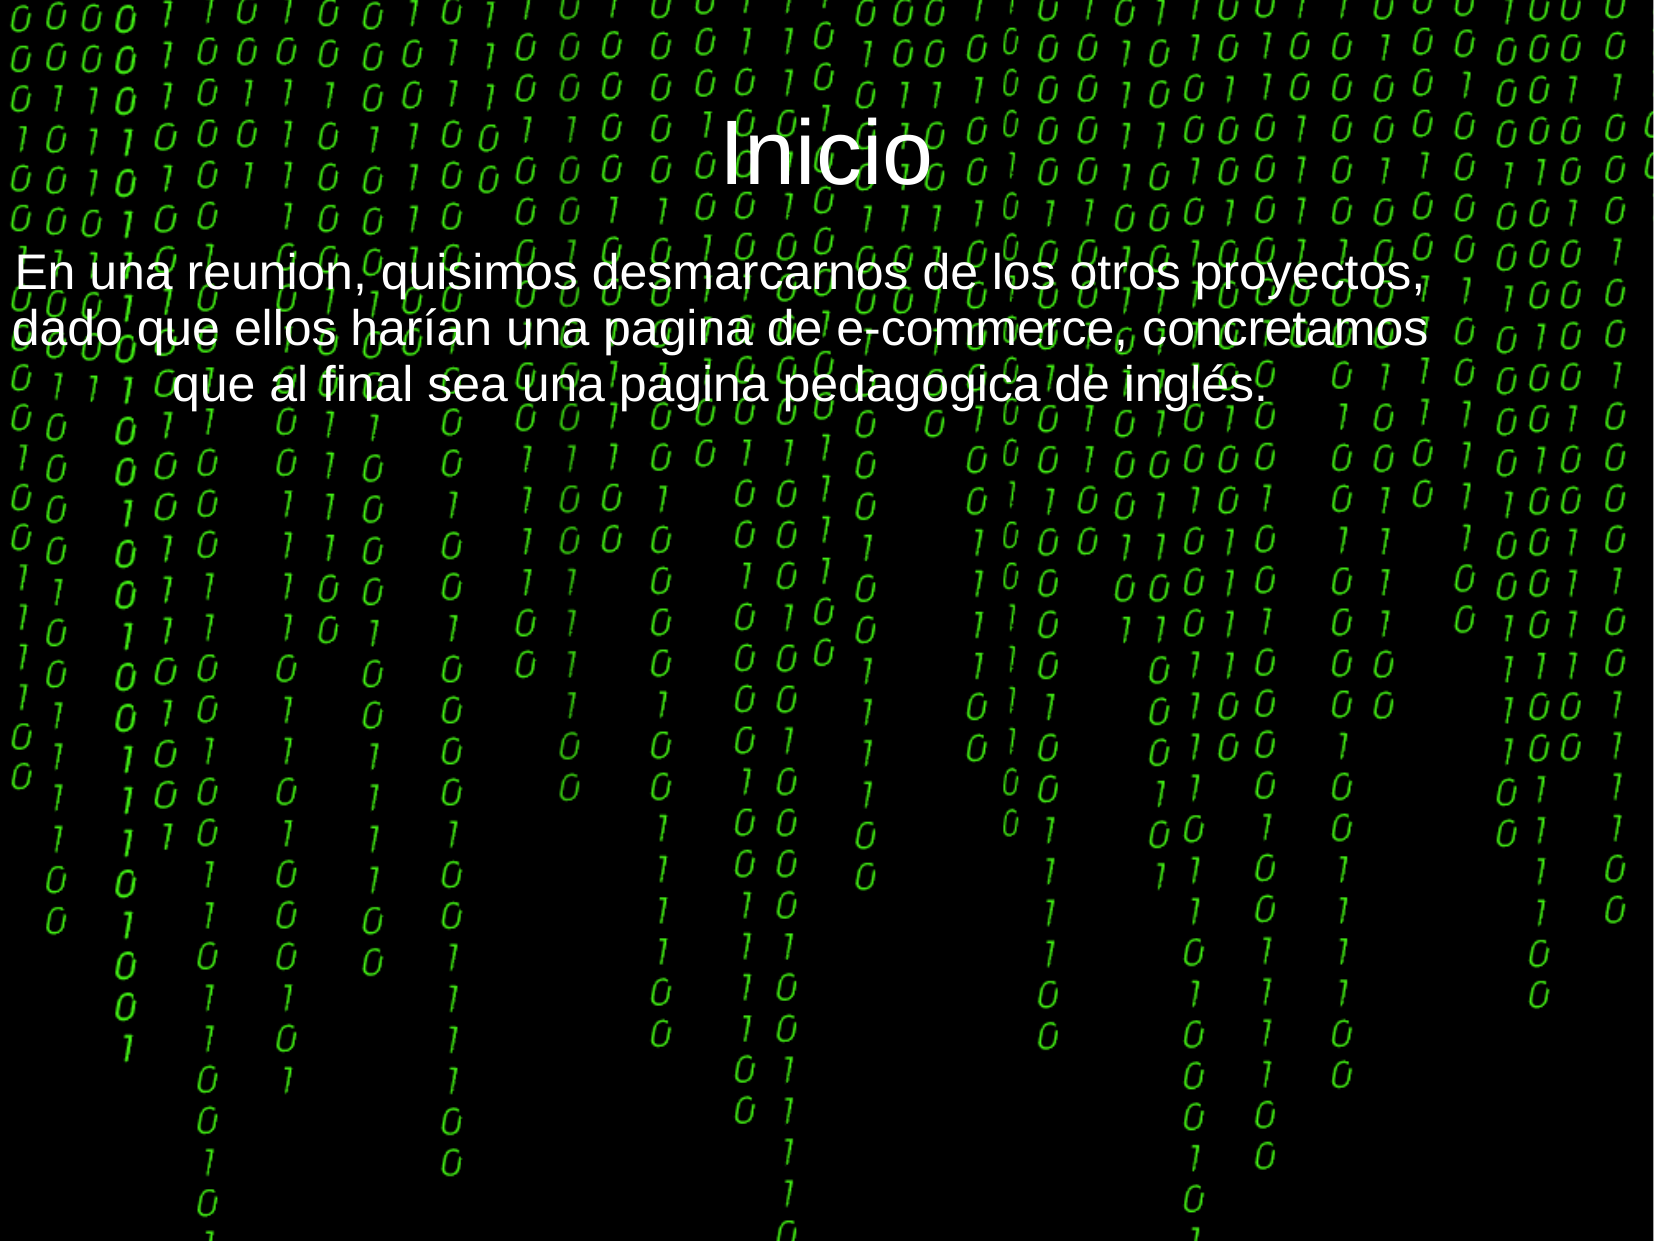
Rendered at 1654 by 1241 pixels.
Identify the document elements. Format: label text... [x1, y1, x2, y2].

title Inicio [82, 49, 1571, 257]
picture [0, 0, 1654, 1241]
title En una reunion, quisimos desmarcarnos de los otros proyectos, dado que ellos harían una pagina de e-commerce, concretamos que al final sea una pagina pedagogica de inglés. [0, 224, 1465, 432]
